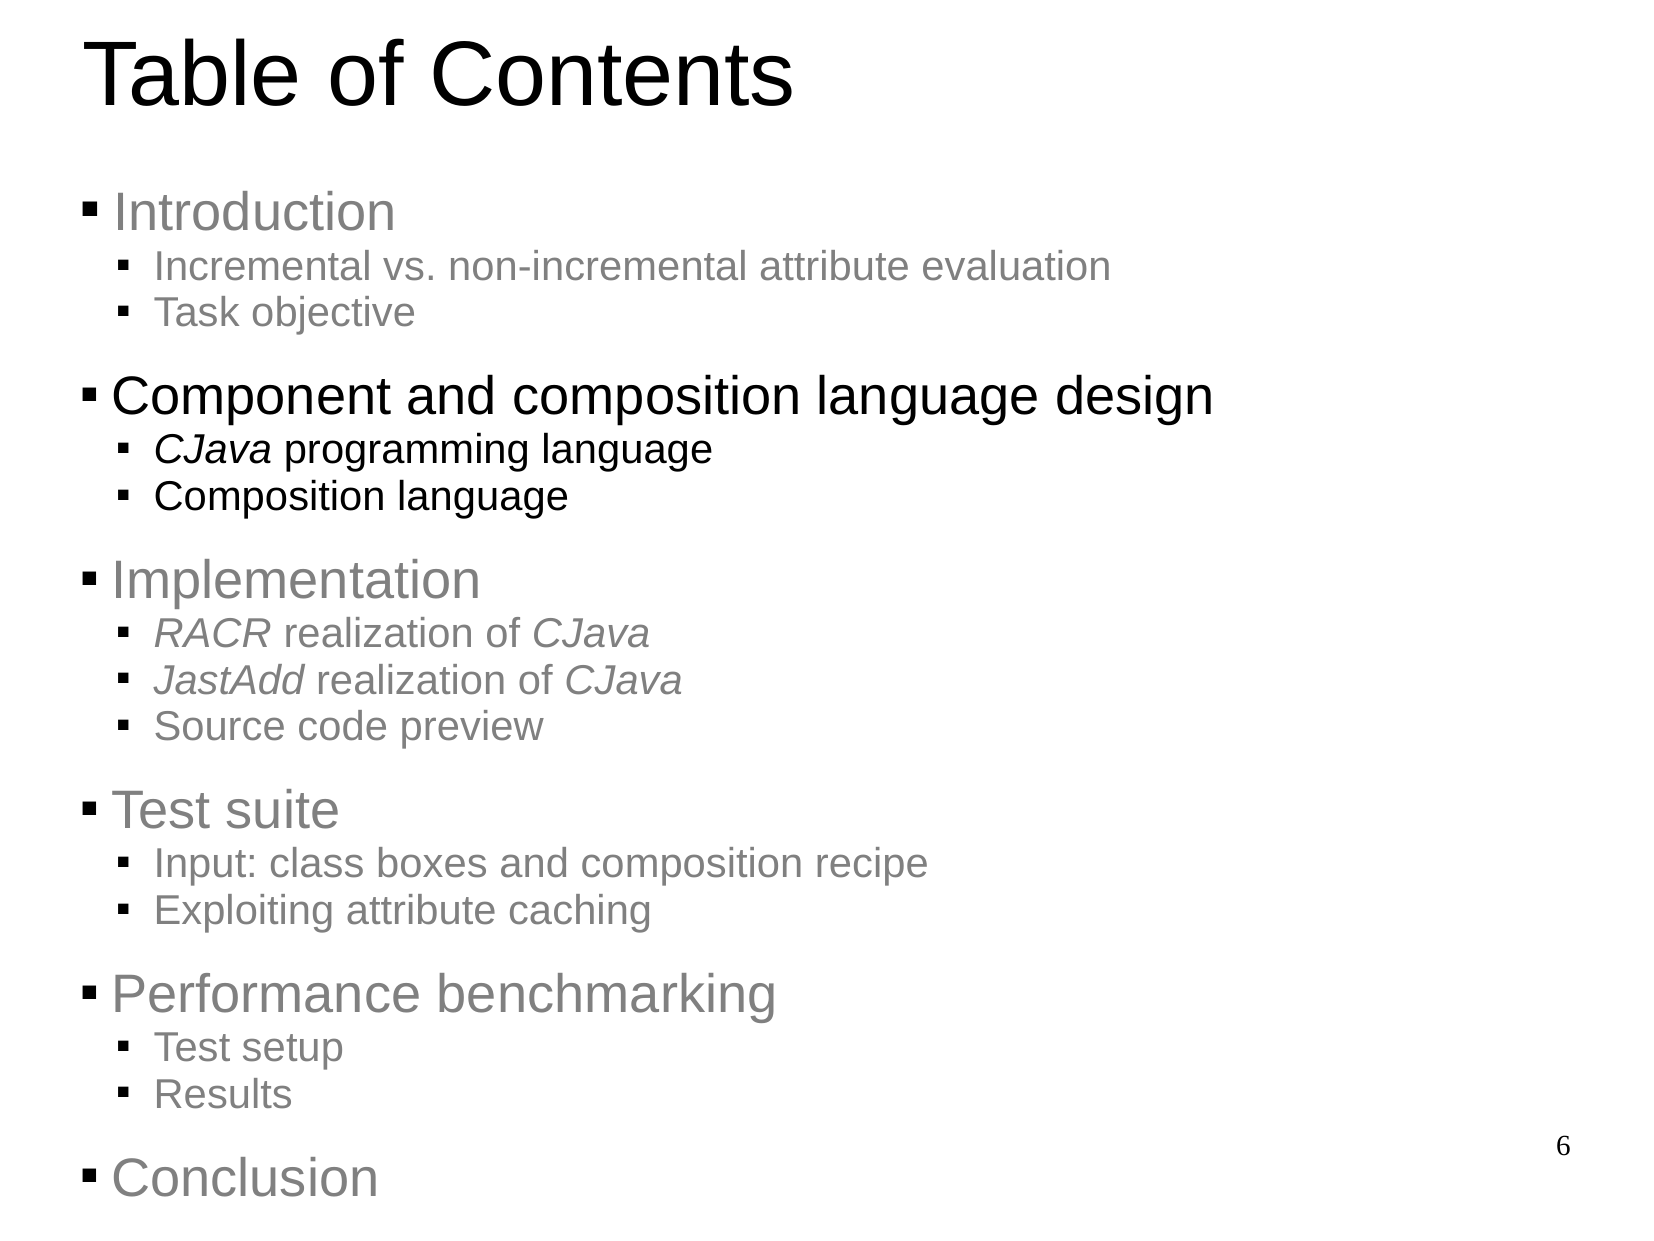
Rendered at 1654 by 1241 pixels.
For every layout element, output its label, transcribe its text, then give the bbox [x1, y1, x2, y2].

title Table of Contents [82, 13, 1571, 134]
subtitle Introduction Incremental vs. non-incremental attribute evaluation Task objective Component and composition language design CJava programming language Composition language Implementation RACR realization of CJava JastAdd realization of CJava Source code preview Test suite Input: class boxes and composition recipe Exploiting attribute caching Performance benchmarking Test setup Results Conclusion [82, 133, 1538, 1219]
